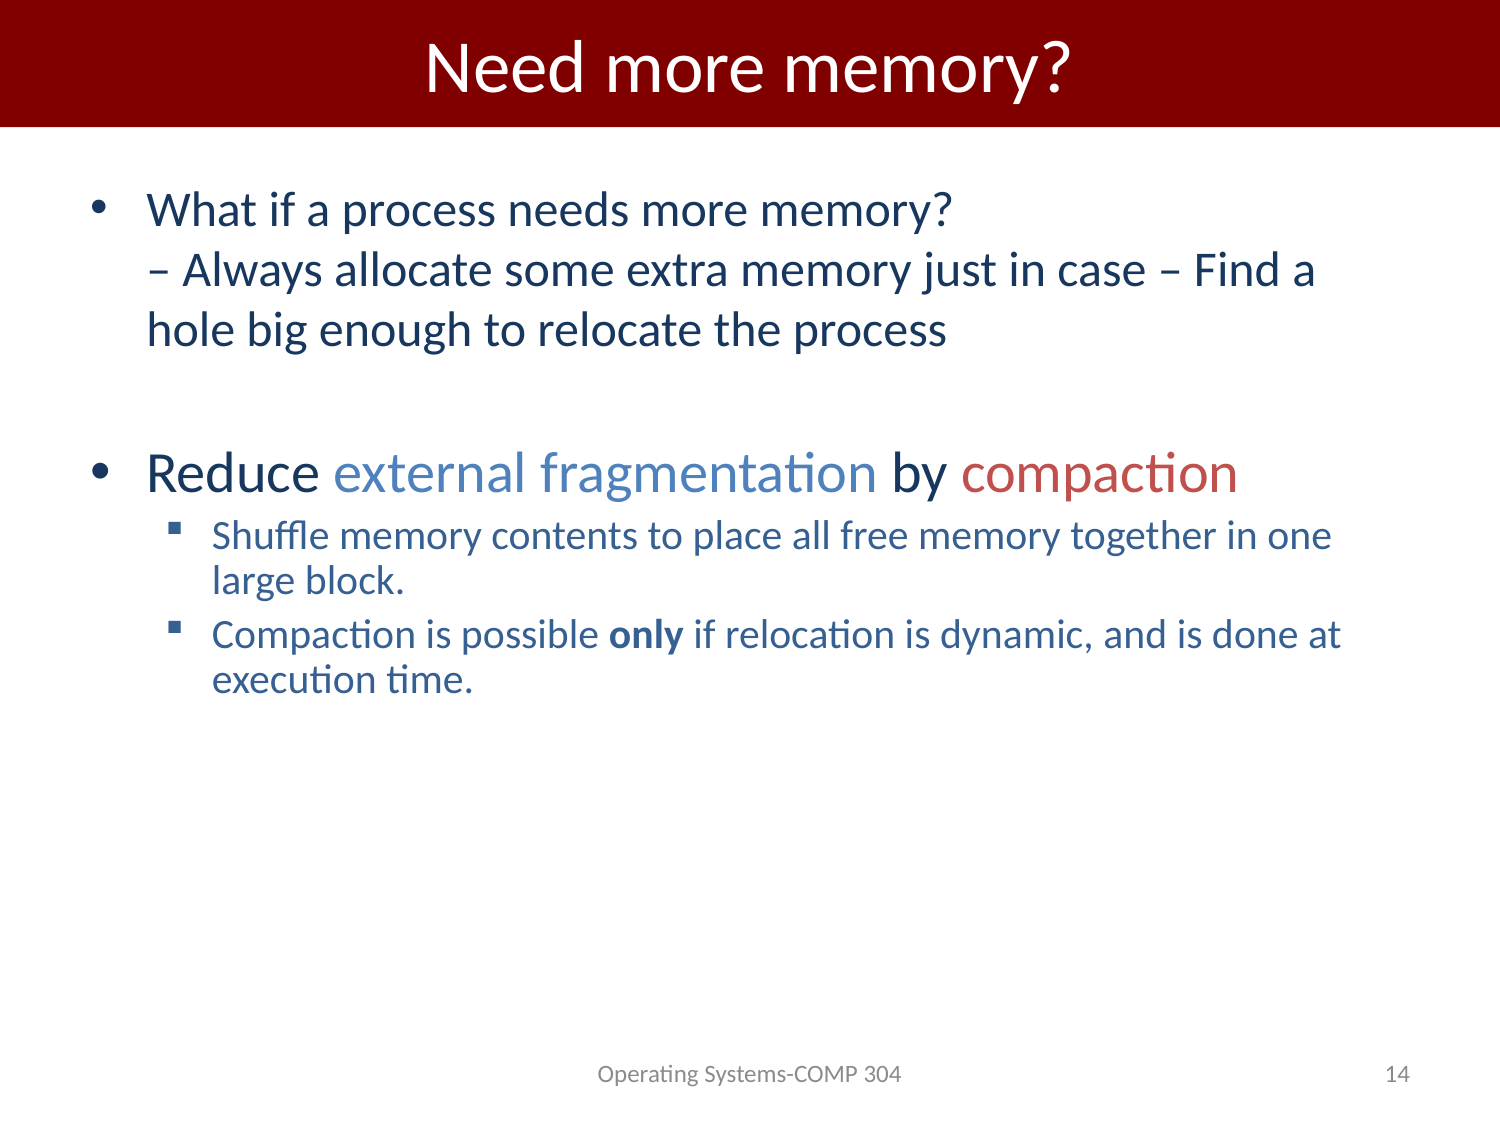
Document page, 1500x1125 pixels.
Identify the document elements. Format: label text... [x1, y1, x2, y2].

list What if a process needs more memory? – Always allocate some extra memory just in case – Find a hole big enough to relocate the process Reduce external fragmentation by compaction Shuffle memory contents to place all free memory together in one large block. Compaction is possible only if relocation is dynamic, and is done at execution time. [75, 168, 1425, 1005]
title Need more memory? [0, 0, 1500, 128]
